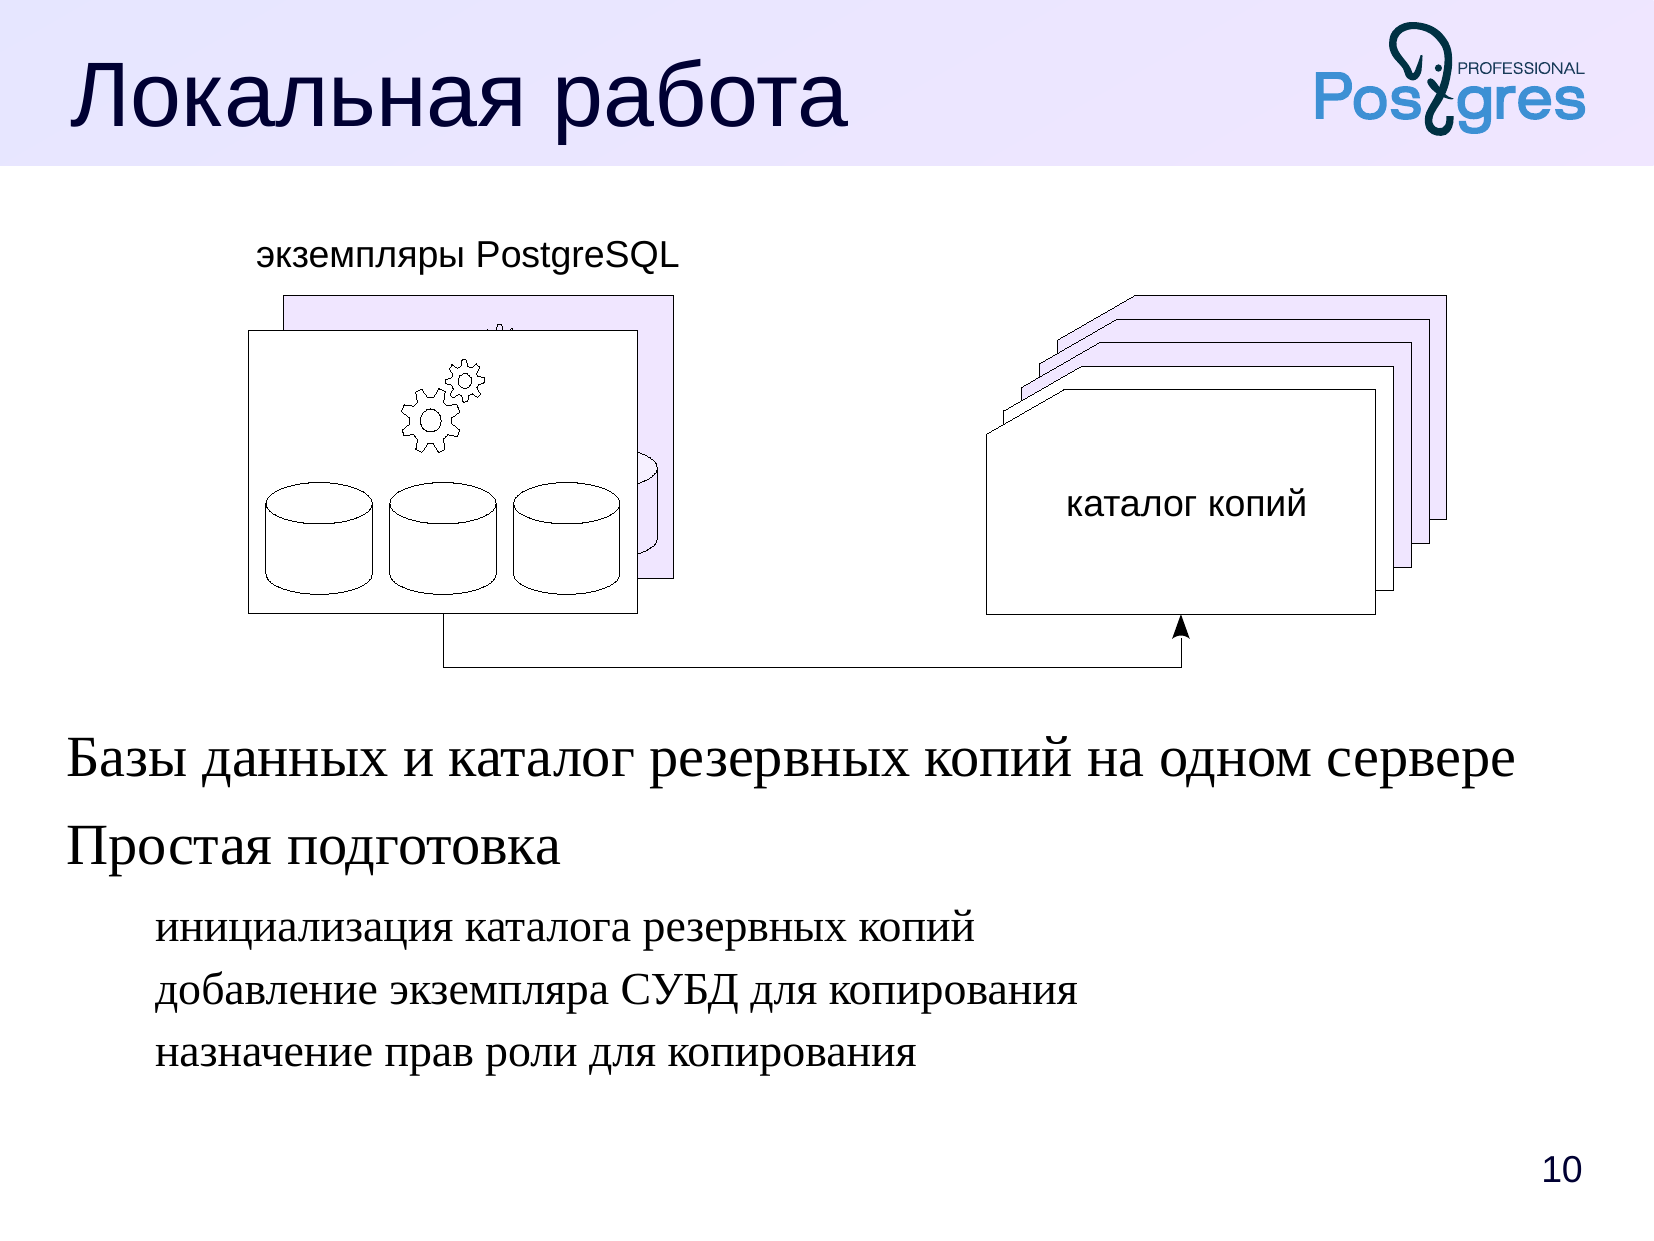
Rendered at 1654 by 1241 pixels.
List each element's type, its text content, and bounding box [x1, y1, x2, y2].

text_box каталог копий [1048, 474, 1326, 532]
list Базы данных и каталог резервных копий на одном сервере Простая подготовка инициализация каталога резервных копий добавление экземпляра СУБД для копирования назначение прав роли для копирования [66, 724, 1579, 1131]
text_box [248, 295, 674, 614]
text_box [986, 295, 1447, 615]
text_box экземпляры PostgreSQL [239, 226, 697, 284]
title Локальная работа [70, 43, 1241, 147]
